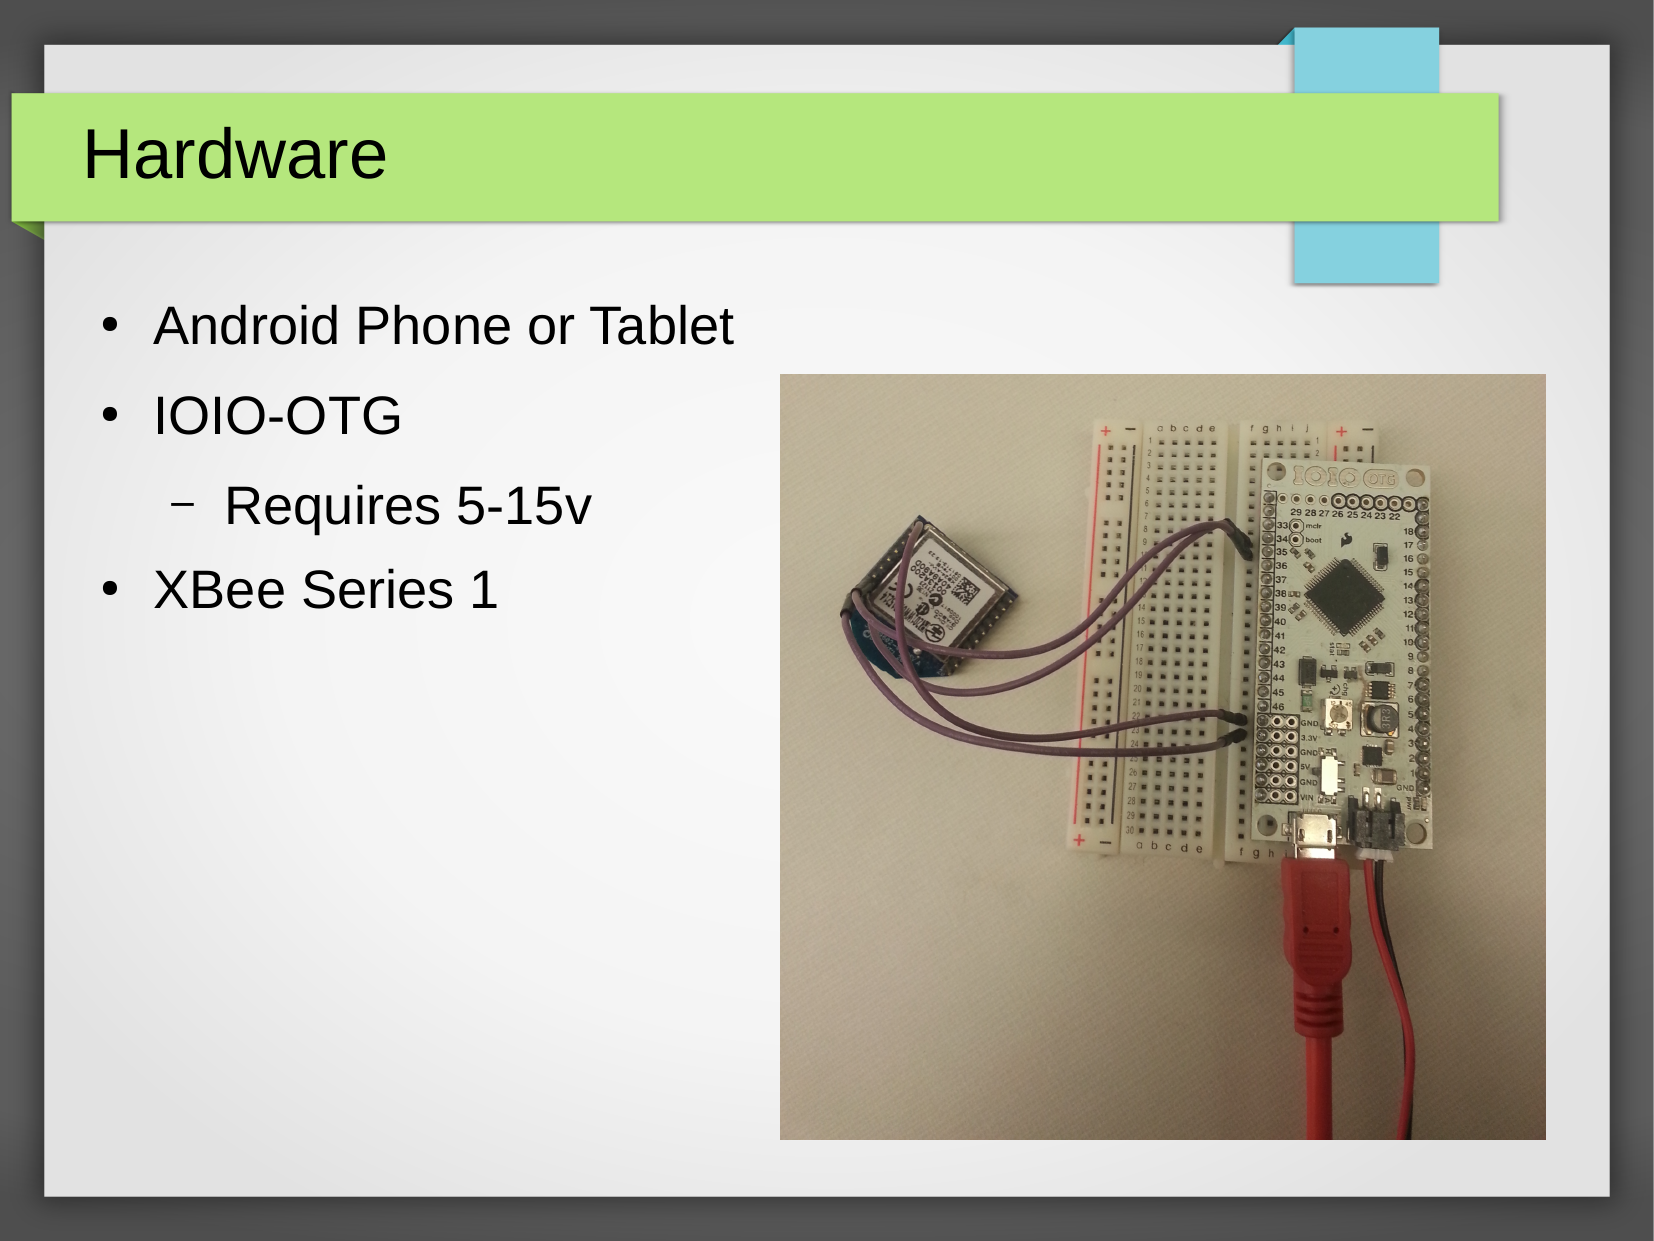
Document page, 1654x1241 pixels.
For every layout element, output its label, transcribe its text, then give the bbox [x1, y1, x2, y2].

list Android Phone or Tablet IOIO-OTG Requires 5-15v XBee Series 1 [82, 295, 1571, 1015]
picture [0, 0, 1654, 1241]
title Hardware [82, 94, 1264, 213]
